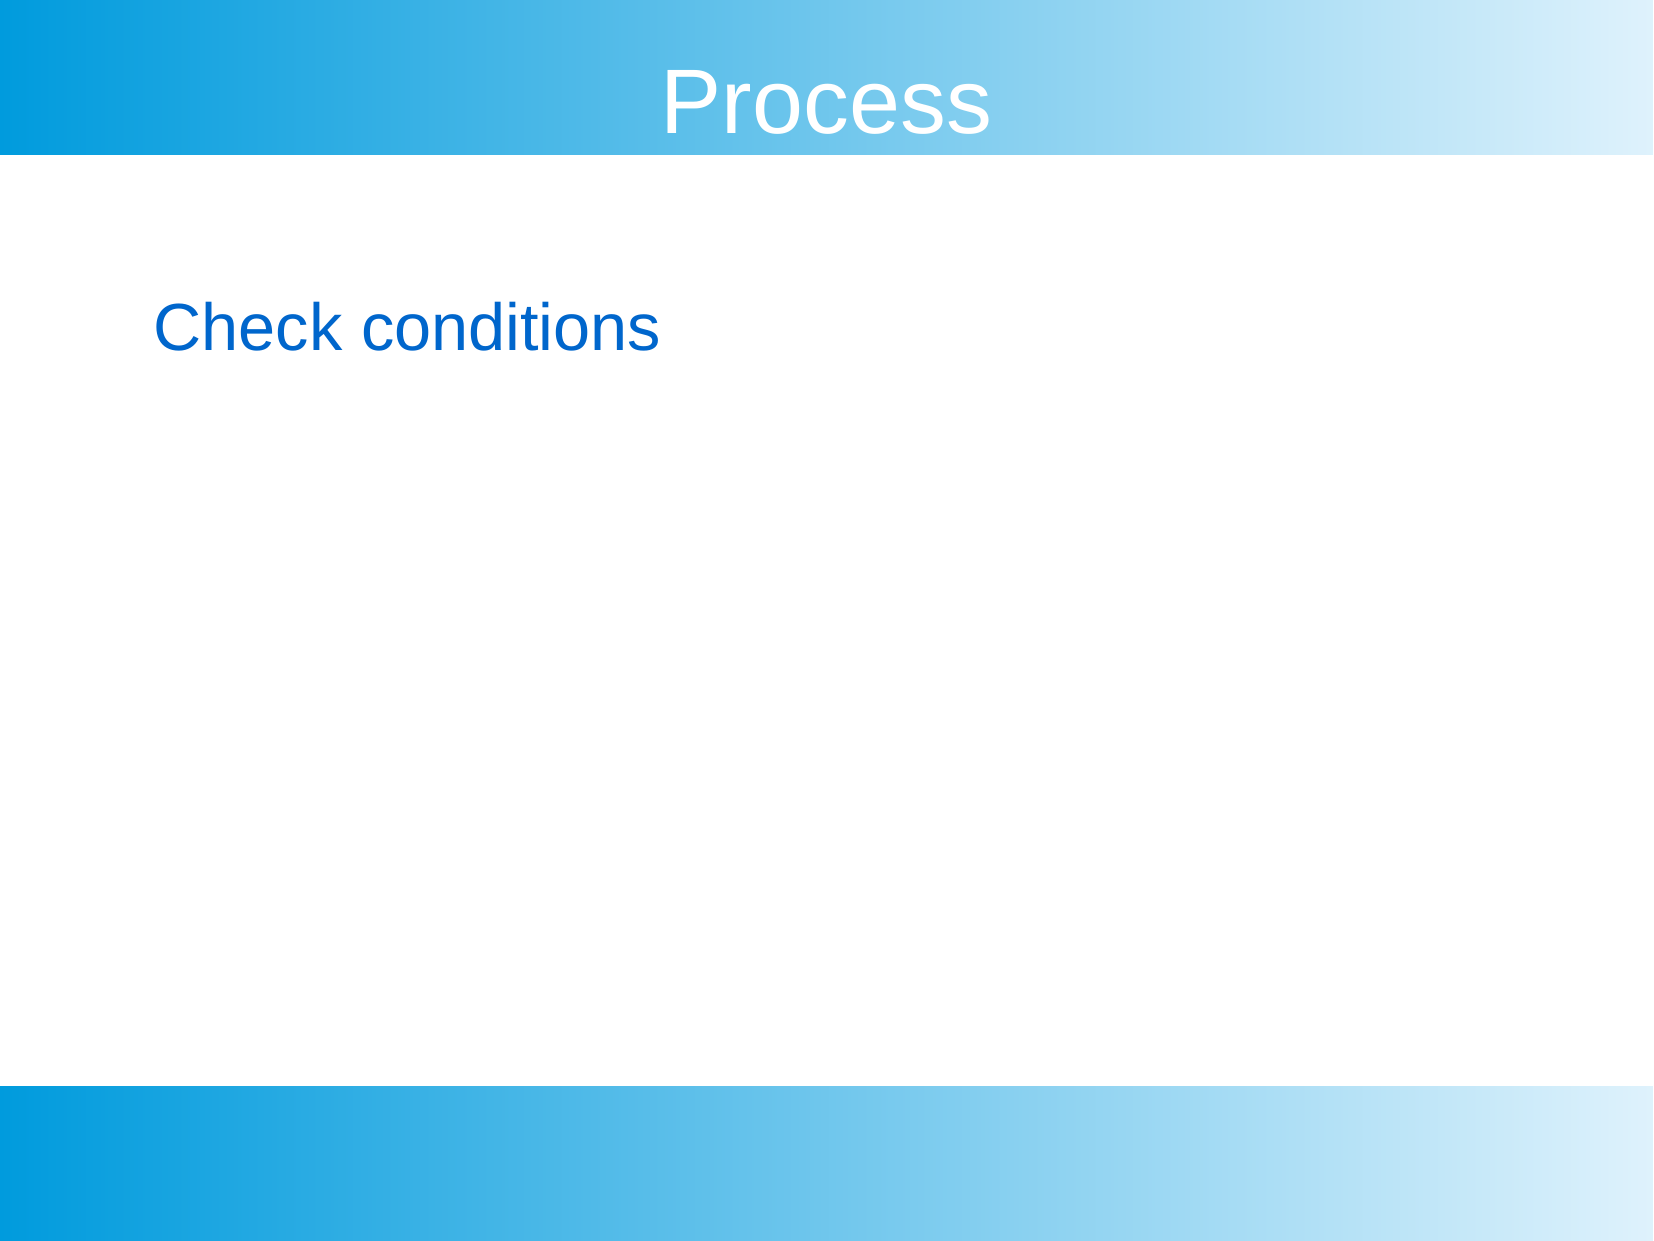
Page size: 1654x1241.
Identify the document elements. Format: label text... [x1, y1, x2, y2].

list Check conditions [82, 290, 1571, 1010]
title Process [82, 49, 1571, 155]
